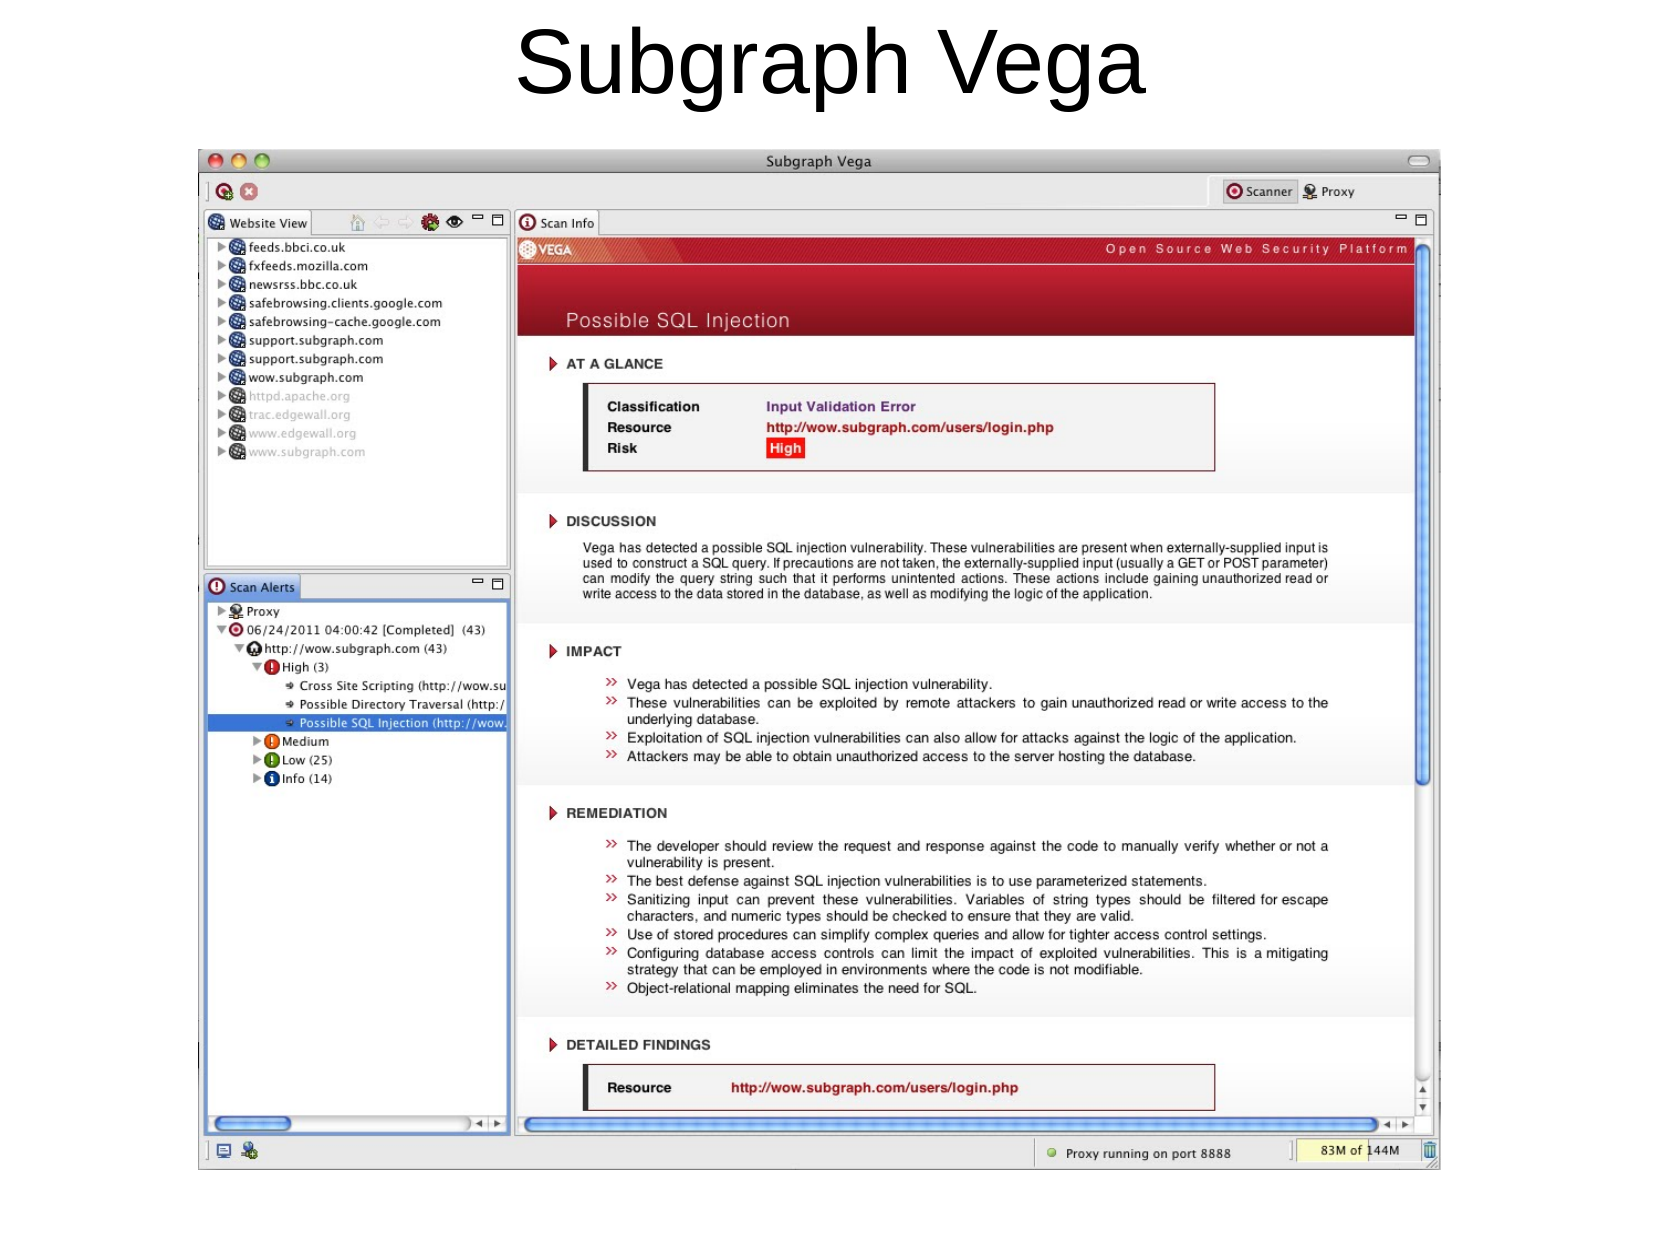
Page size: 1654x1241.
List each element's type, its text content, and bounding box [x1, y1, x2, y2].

picture [198, 149, 1441, 1171]
title Subgraph Vega [86, 0, 1576, 151]
